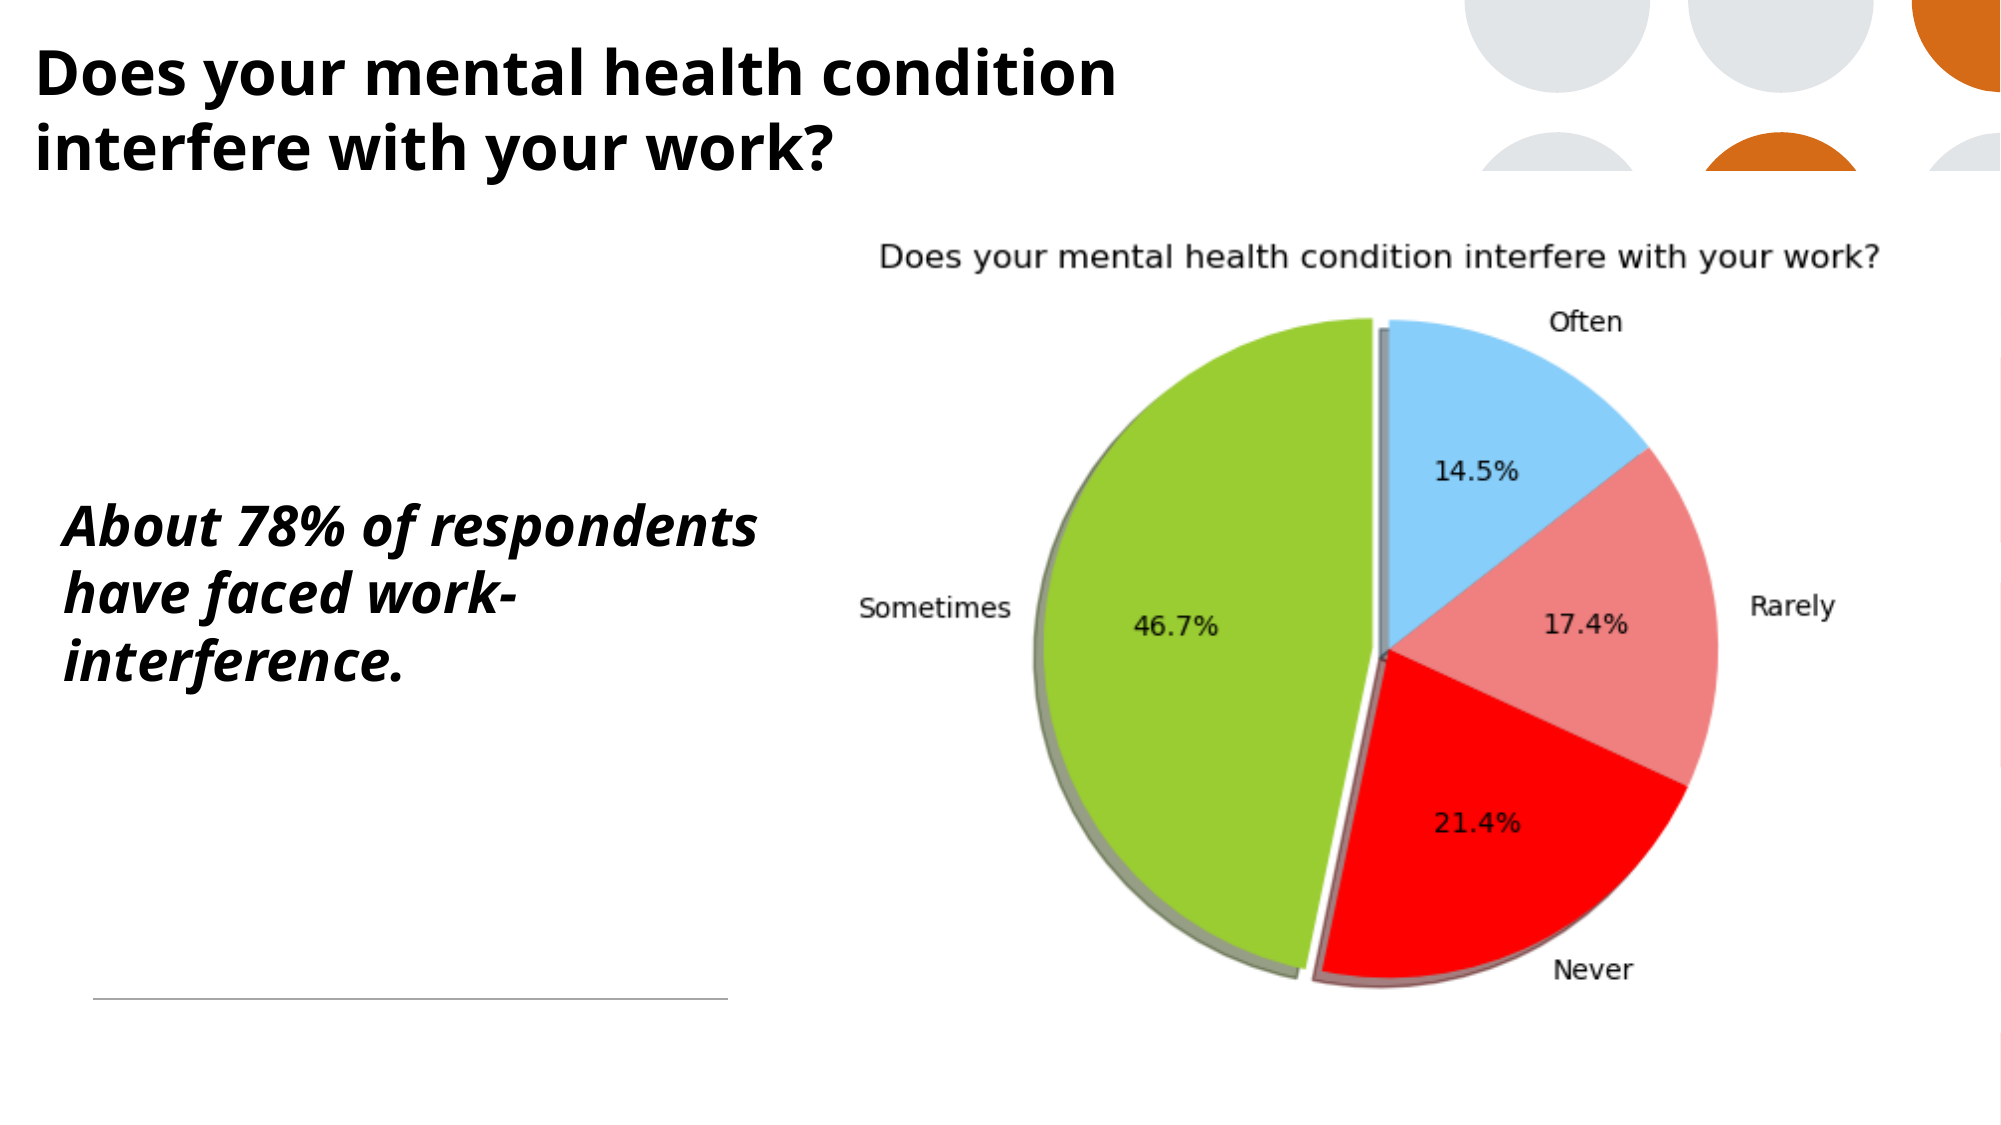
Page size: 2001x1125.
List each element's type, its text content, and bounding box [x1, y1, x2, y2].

title Does your mental health condition interfere with your work? [19, 24, 1223, 234]
text_box About 78% of respondents have faced work-interference. [48, 482, 785, 680]
picture [728, 171, 2000, 1125]
